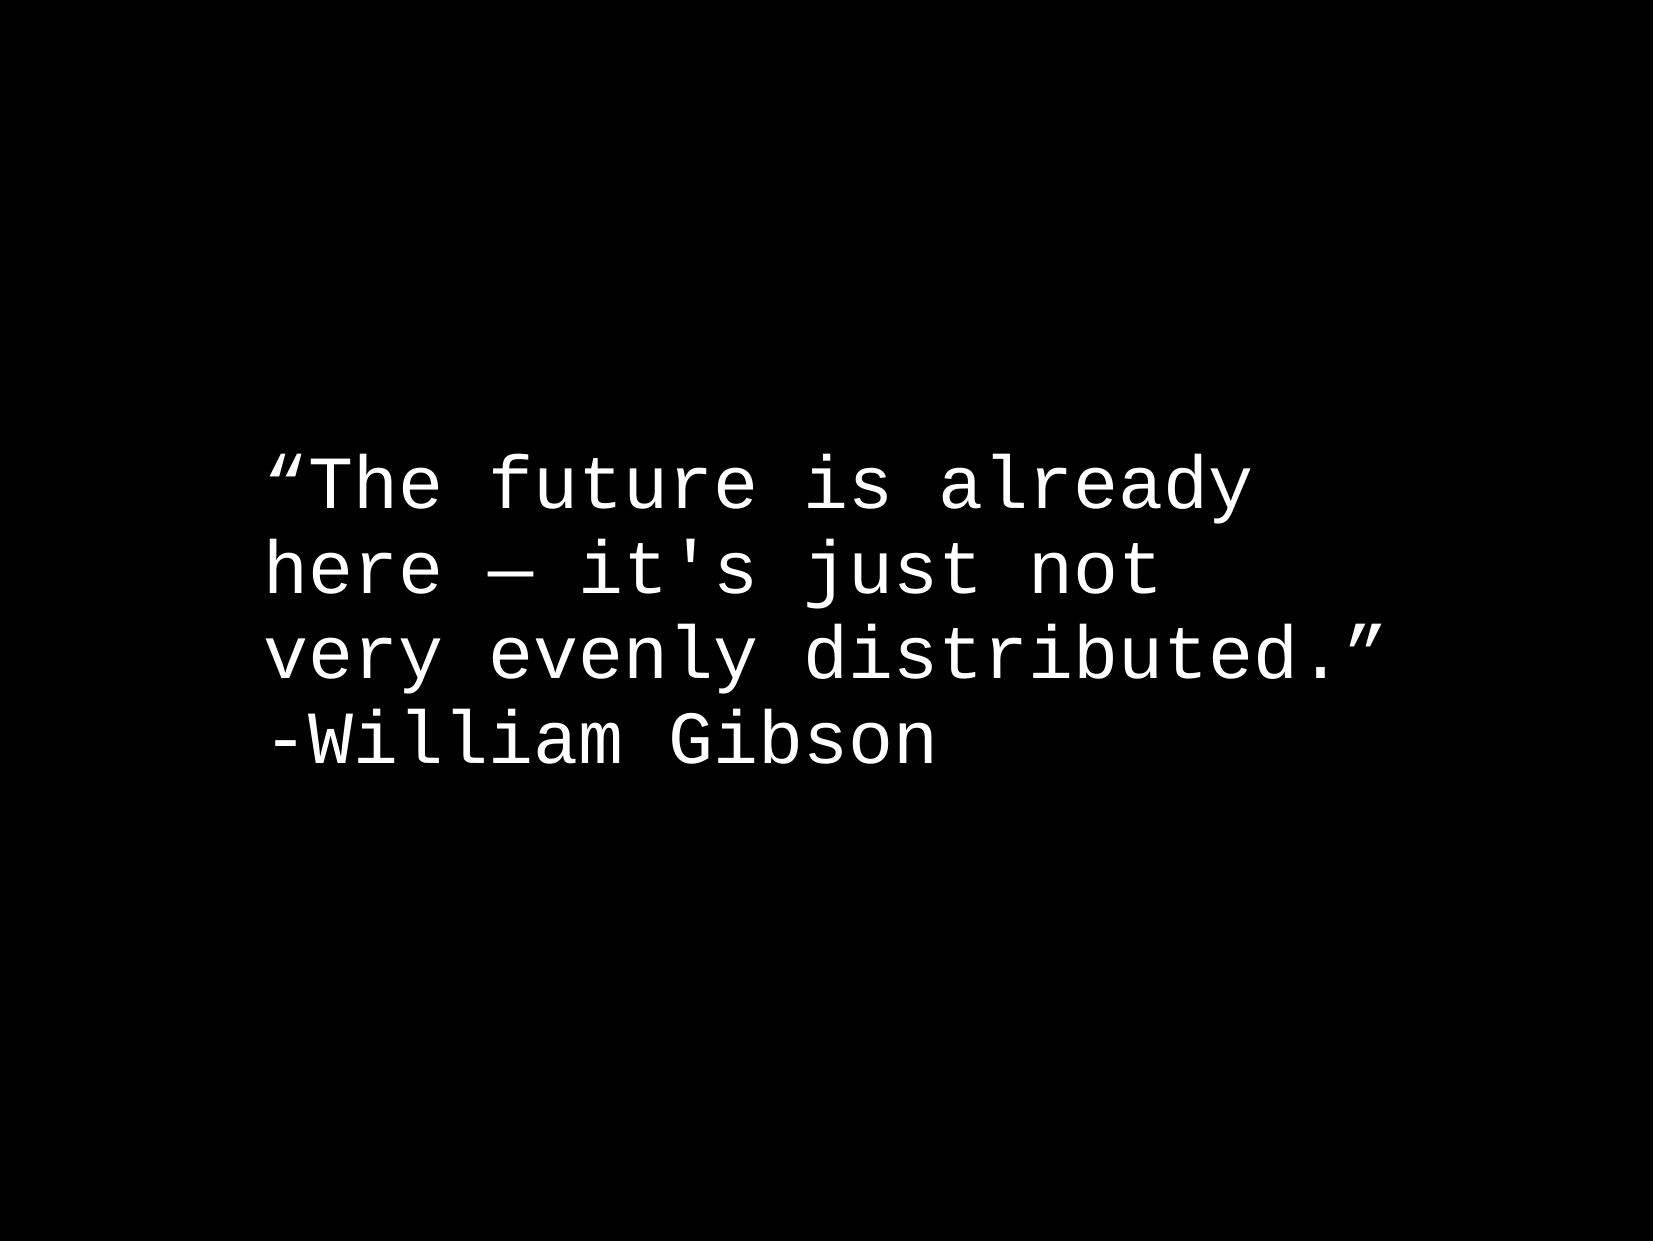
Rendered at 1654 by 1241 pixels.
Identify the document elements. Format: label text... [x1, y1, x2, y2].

text_box “The future is already here — it's just not very evenly distributed.” -William Gibson [249, 438, 1404, 793]
